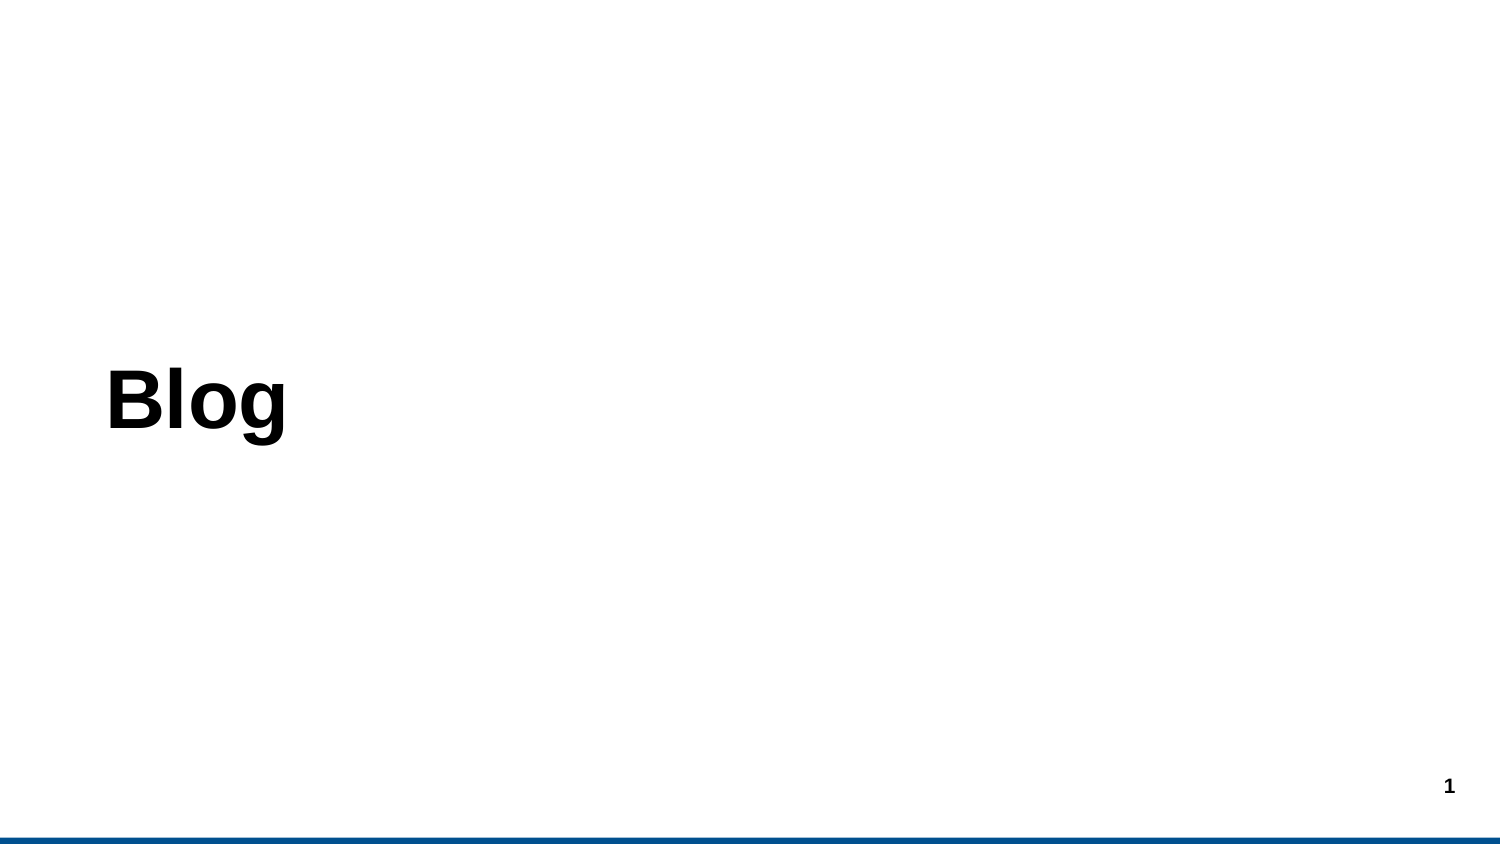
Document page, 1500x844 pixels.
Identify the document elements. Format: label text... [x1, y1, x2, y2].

title Blog [90, 324, 1440, 466]
